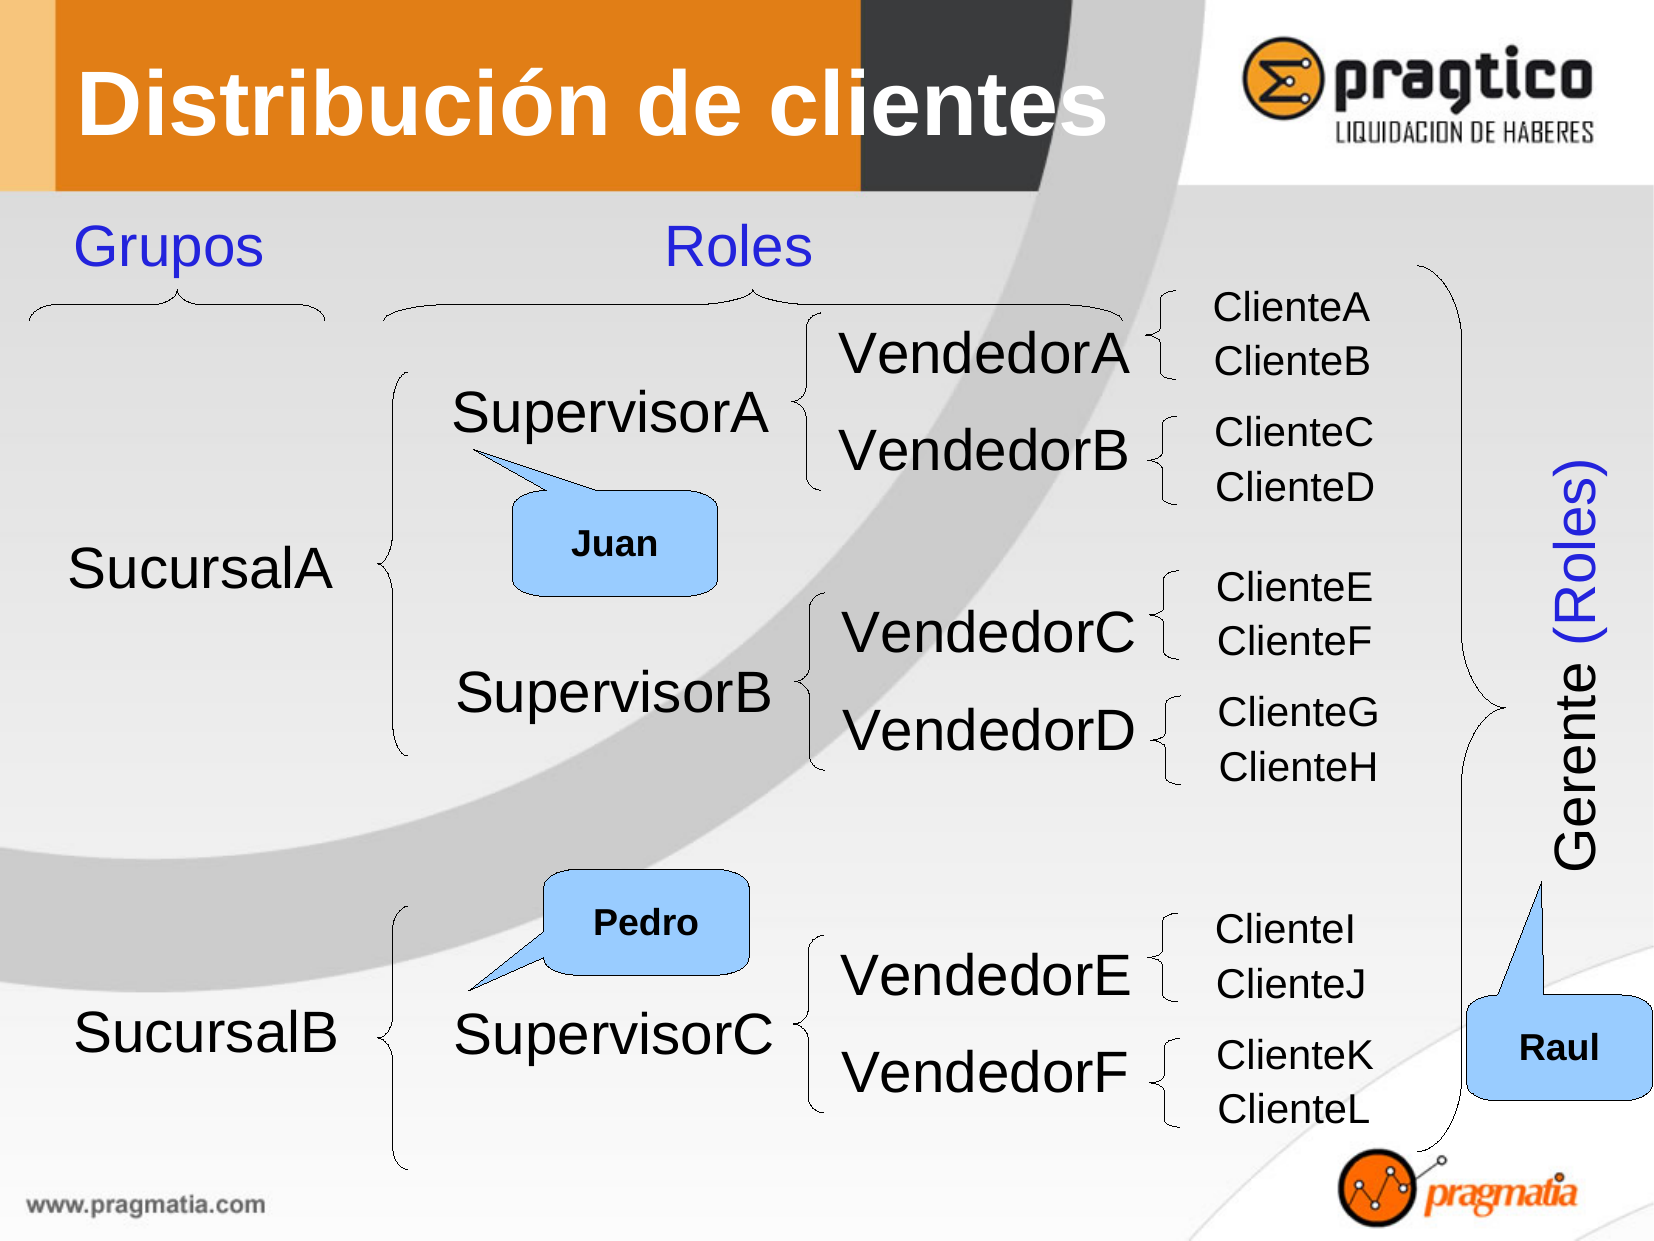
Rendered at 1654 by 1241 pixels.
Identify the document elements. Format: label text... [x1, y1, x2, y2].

text_box VendedorE [825, 935, 1148, 1016]
text_box VendedorA [823, 312, 1146, 393]
text_box ClienteG [1202, 681, 1395, 743]
text_box ClienteC [1199, 401, 1390, 463]
text_box ClienteA [1197, 276, 1386, 338]
text_box Juan [473, 449, 718, 597]
text_box ClienteK [1201, 1023, 1389, 1086]
text_box ClienteI [1199, 898, 1372, 960]
text_box VendedorB [823, 410, 1146, 491]
text_box ClienteD [1200, 456, 1391, 518]
title Distribución de clientes [76, 0, 1565, 208]
text_box VendedorF [826, 1032, 1145, 1113]
text_box ClienteF [1202, 610, 1388, 672]
text_box Grupos [59, 206, 296, 287]
text_box ClienteB [1198, 330, 1387, 393]
text_box Roles [649, 206, 886, 287]
text_box ClienteJ [1201, 953, 1382, 1015]
text_box ClienteH [1203, 735, 1394, 798]
picture [0, 0, 1654, 1241]
text_box SucursalB [58, 992, 355, 1072]
text_box VendedorD [827, 690, 1153, 771]
text_box SupervisorA [437, 372, 785, 452]
text_box Gerente (Roles) [1535, 442, 1616, 889]
text_box ClienteE [1201, 556, 1389, 618]
text_box SupervisorC [439, 994, 791, 1075]
text_box VendedorC [827, 592, 1152, 673]
text_box SucursalA [53, 528, 349, 609]
text_box Pedro [468, 869, 750, 991]
text_box ClienteL [1202, 1078, 1386, 1140]
text_box SupervisorB [440, 651, 789, 732]
text_box Raul [1466, 881, 1653, 1101]
